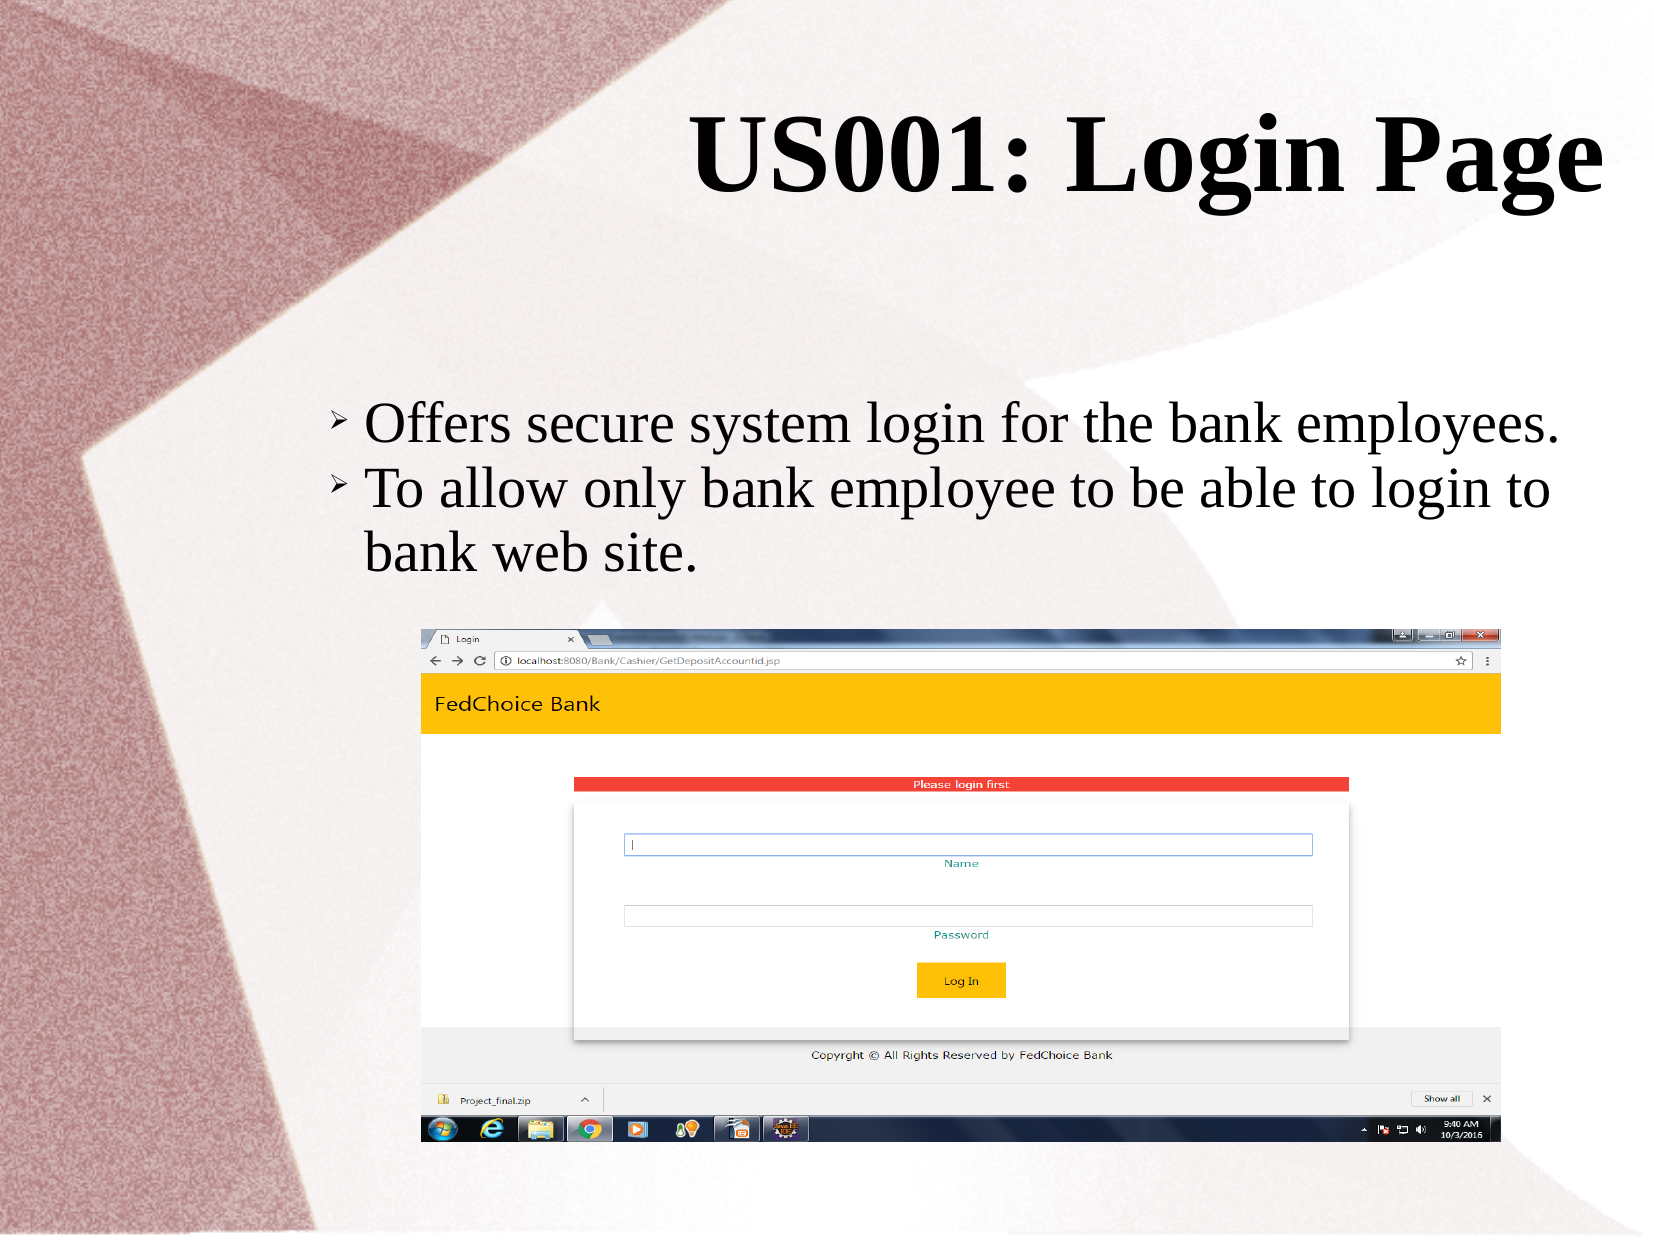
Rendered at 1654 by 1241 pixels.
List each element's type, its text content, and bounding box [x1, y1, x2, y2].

text_box Offers secure system login for the bank employees. To allow only bank employee to be able to login to bank web site. [345, 285, 1546, 691]
picture [0, 0, 1654, 1241]
title US001: Login Page [596, 49, 1607, 257]
